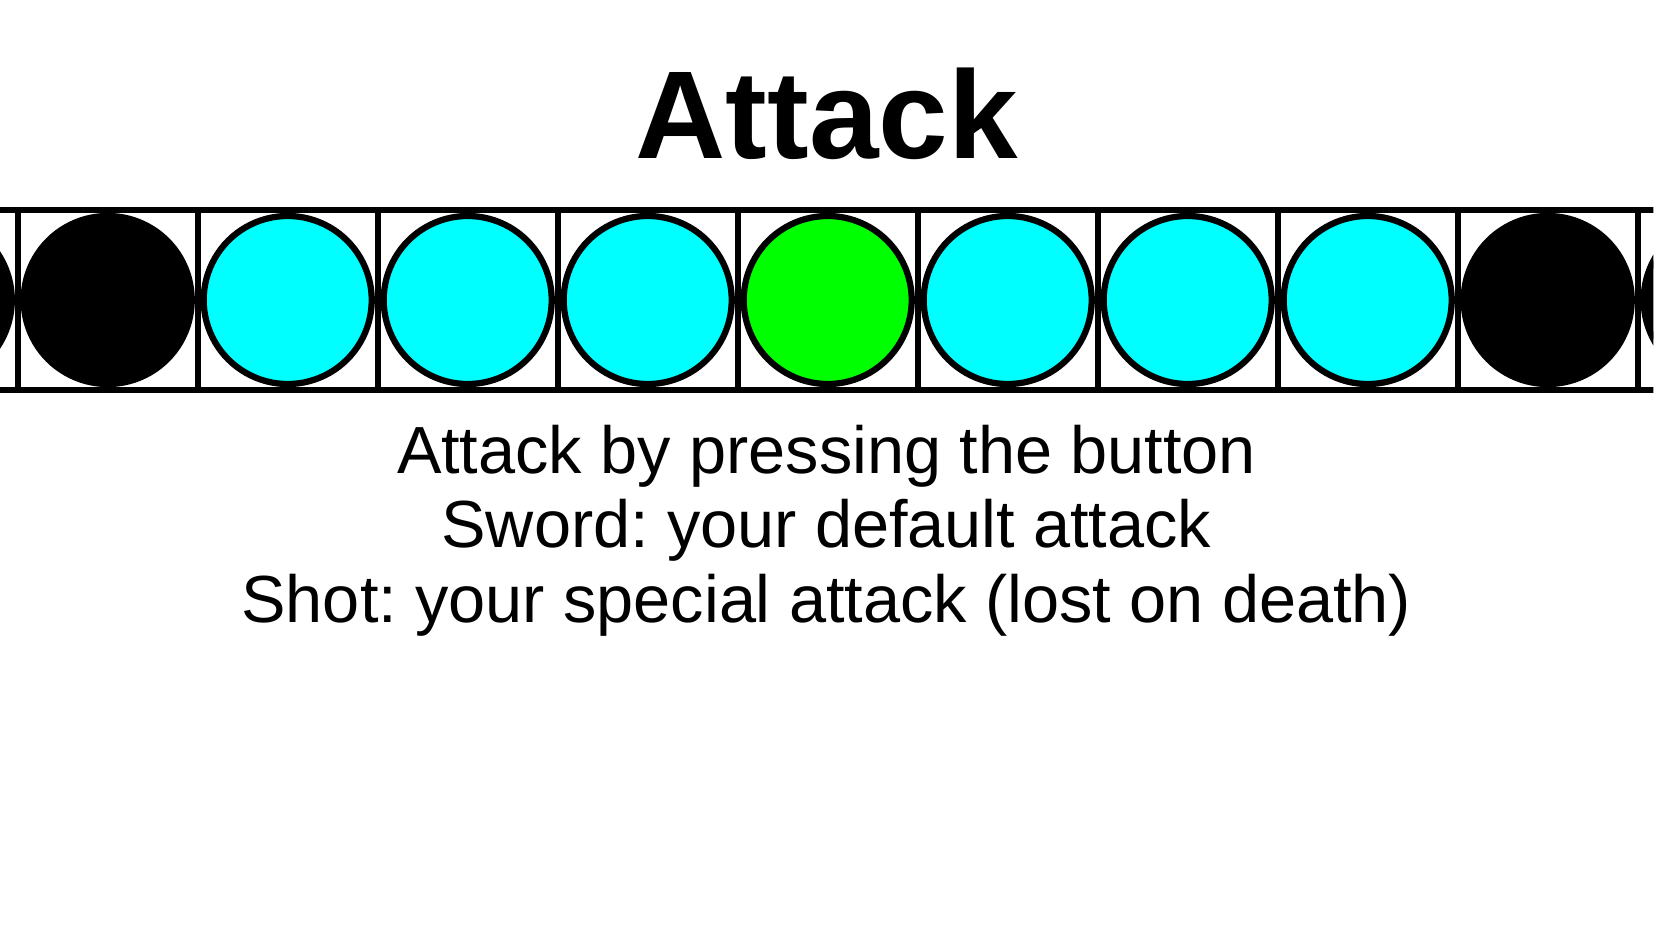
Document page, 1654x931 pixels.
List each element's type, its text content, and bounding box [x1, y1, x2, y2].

text_box [0, 210, 1654, 391]
subtitle Attack by pressing the button Sword: your default attack Shot: your special attack (lost on death) [82, 391, 1571, 758]
title Attack [82, 37, 1571, 193]
